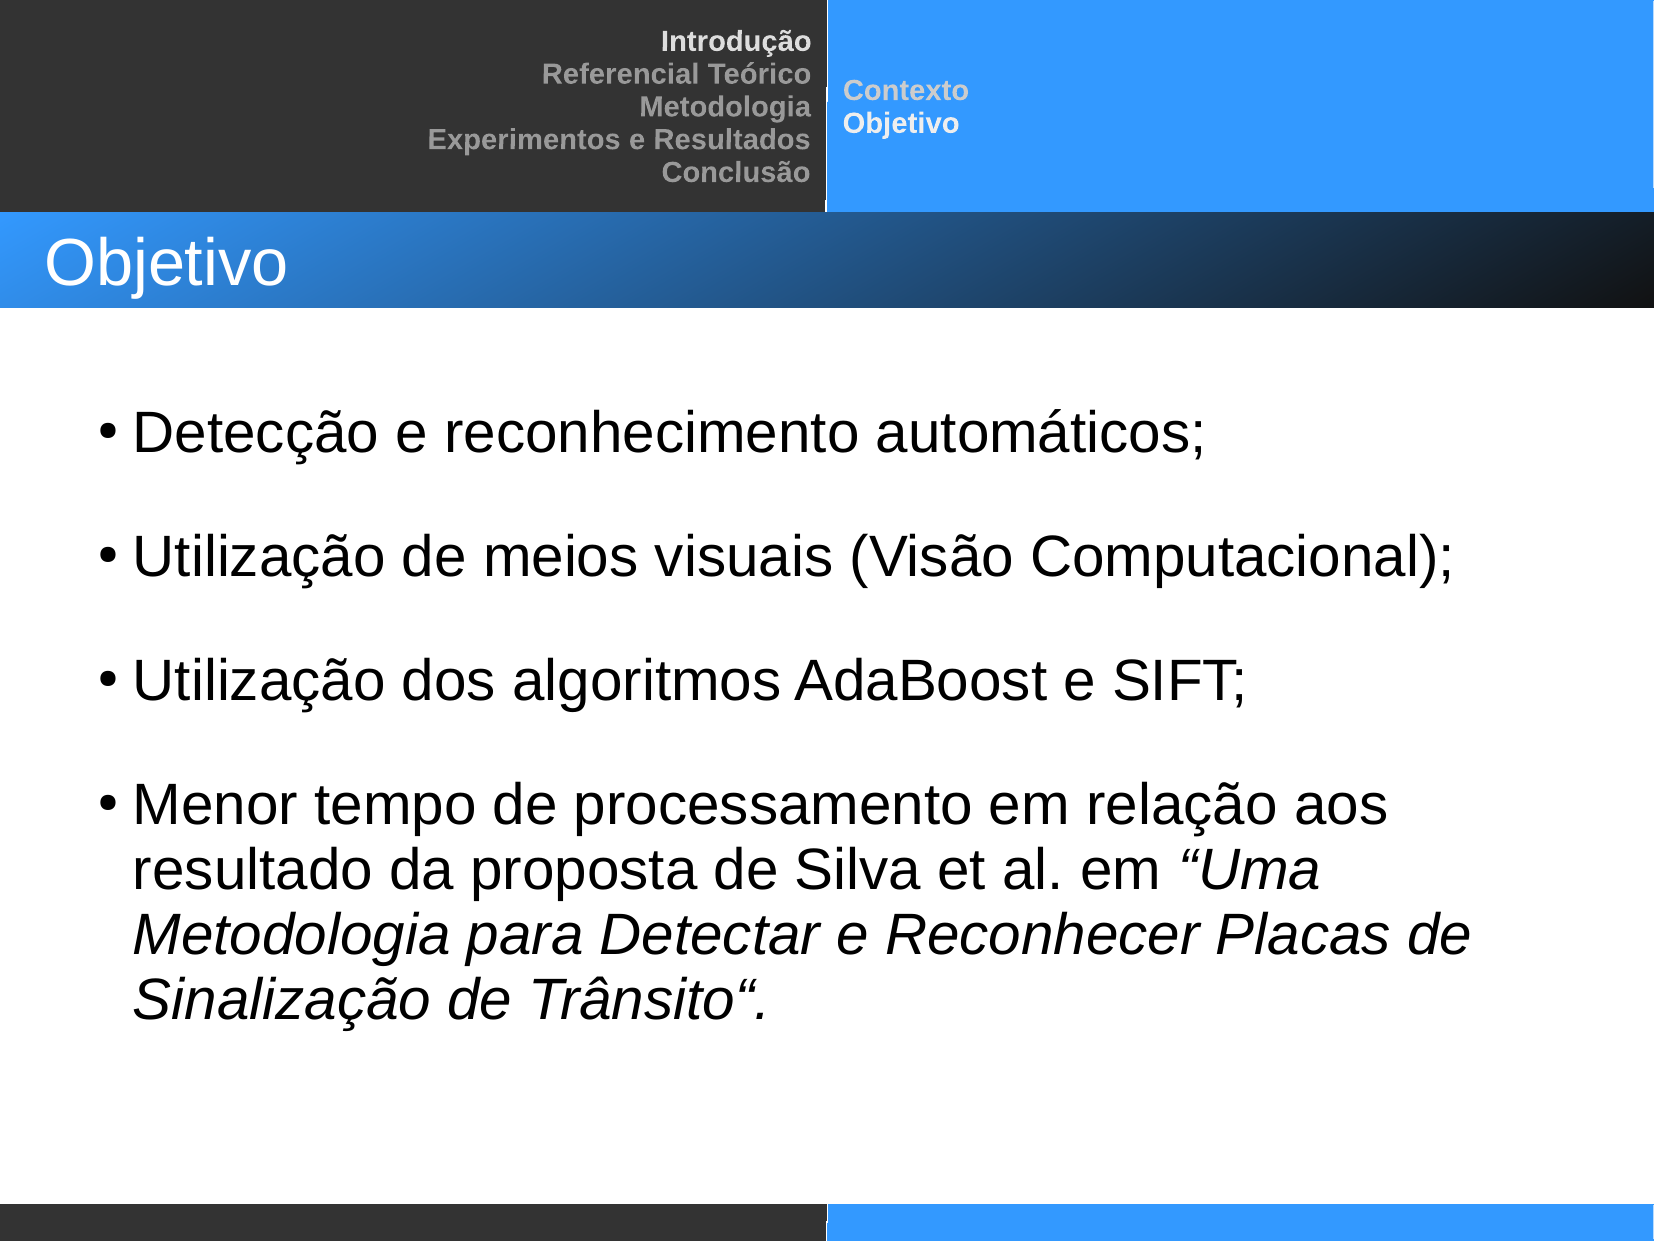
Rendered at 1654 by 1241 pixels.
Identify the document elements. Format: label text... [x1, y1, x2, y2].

text_box Contexto Objetivo [827, 0, 1654, 212]
text_box Introdução Referencial Teórico Metodologia Experimentos e Resultados Conclusão [0, 0, 827, 212]
text_box [827, 1204, 1654, 1241]
text_box Objetivo [0, 212, 1654, 308]
text_box Detecção e reconhecimento automáticos; Utilização de meios visuais (Visão Computacional); Utilização dos algoritmos AdaBoost e SIFT; Menor tempo de processamento em relação aos resultado da proposta de Silva et al. em “Uma Metodologia para Detectar e Reconhecer Placas de Sinalização de Trânsito“. [82, 392, 1571, 1052]
text_box [0, 1204, 827, 1241]
